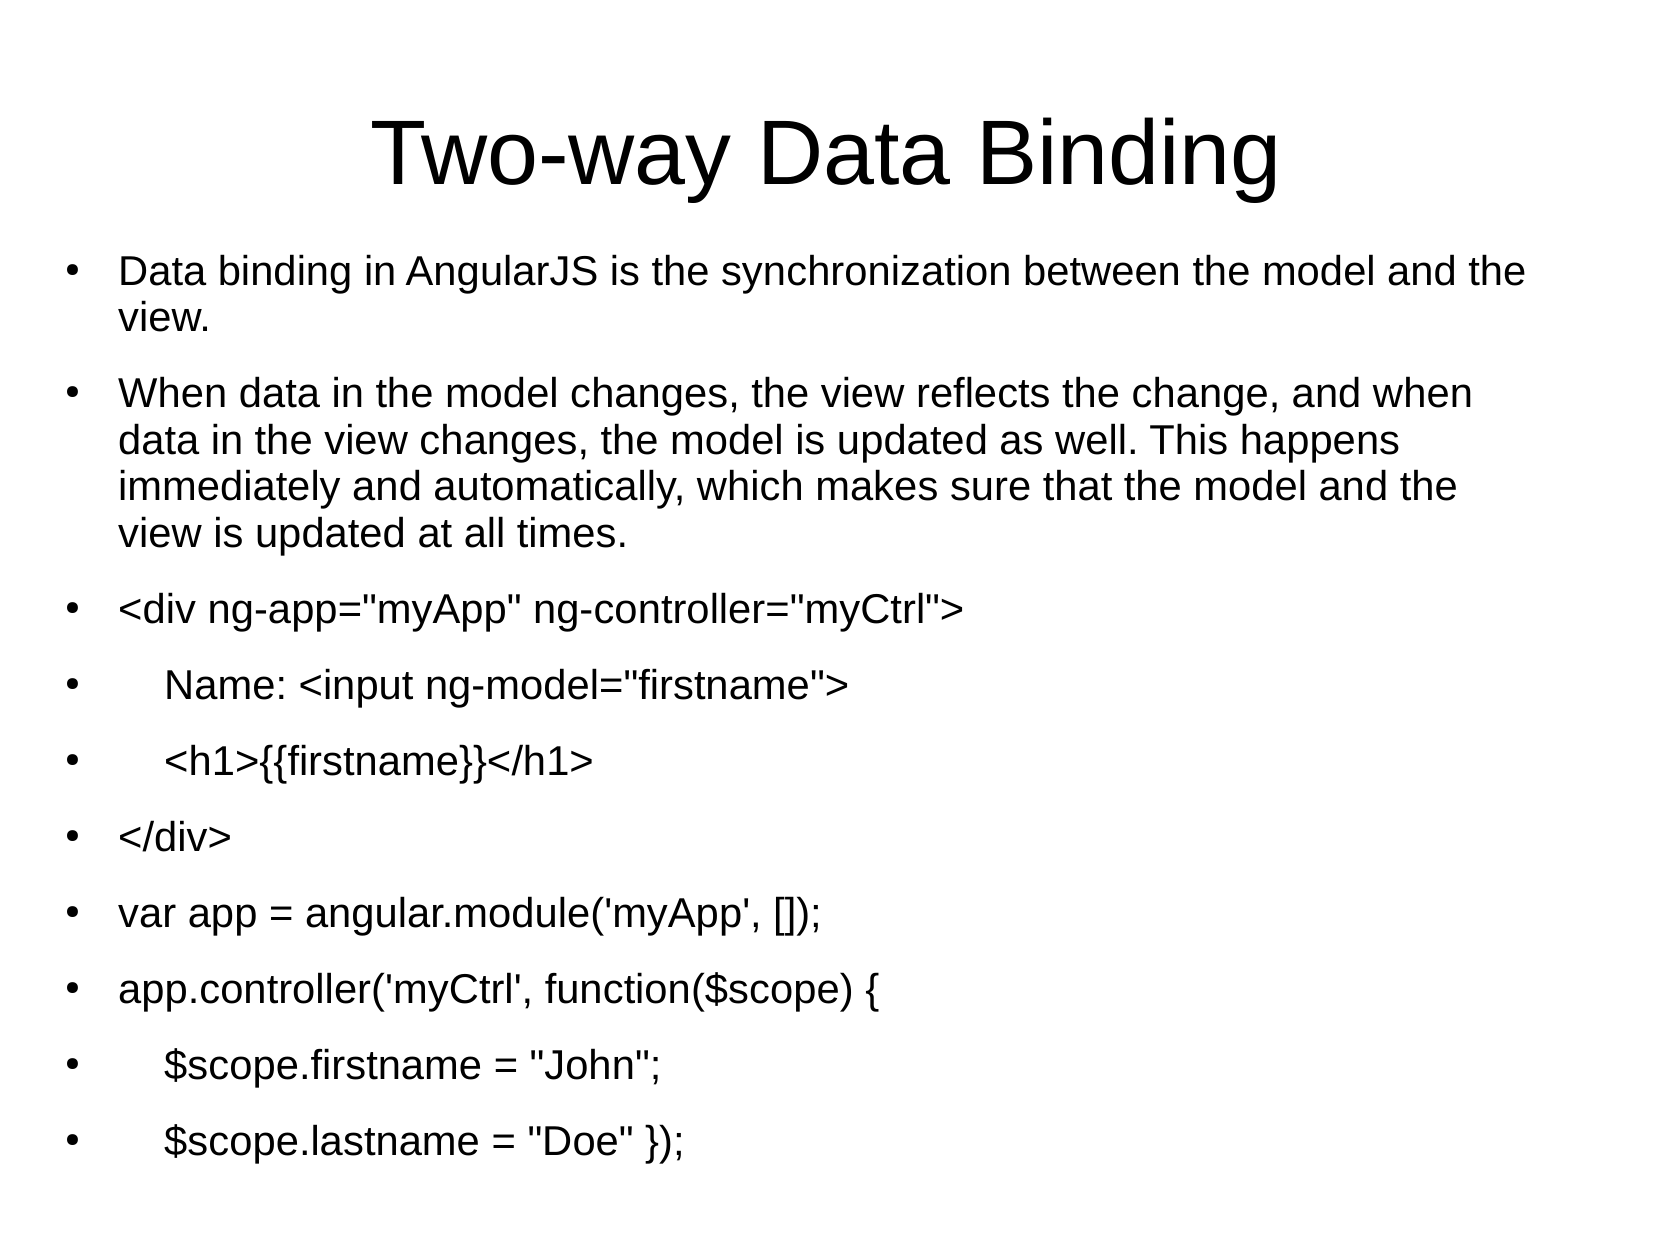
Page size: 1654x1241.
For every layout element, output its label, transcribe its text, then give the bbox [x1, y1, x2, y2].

title Two-way Data Binding [82, 49, 1571, 257]
list Data binding in AngularJS is the synchronization between the model and the view. When data in the model changes, the view reflects the change, and when data in the view changes, the model is updated as well. This happens immediately and automatically, which makes sure that the model and the view is updated at all times. <div ng-app="myApp" ng-controller="myCtrl"> Name: <input ng-model="firstname"> <h1>{{firstname}}</h1> </div> var app = angular.module('myApp', []); app.controller('myCtrl', function($scope) { $scope.firstname = "John"; $scope.lastname = "Doe" }); [47, 247, 1536, 1165]
